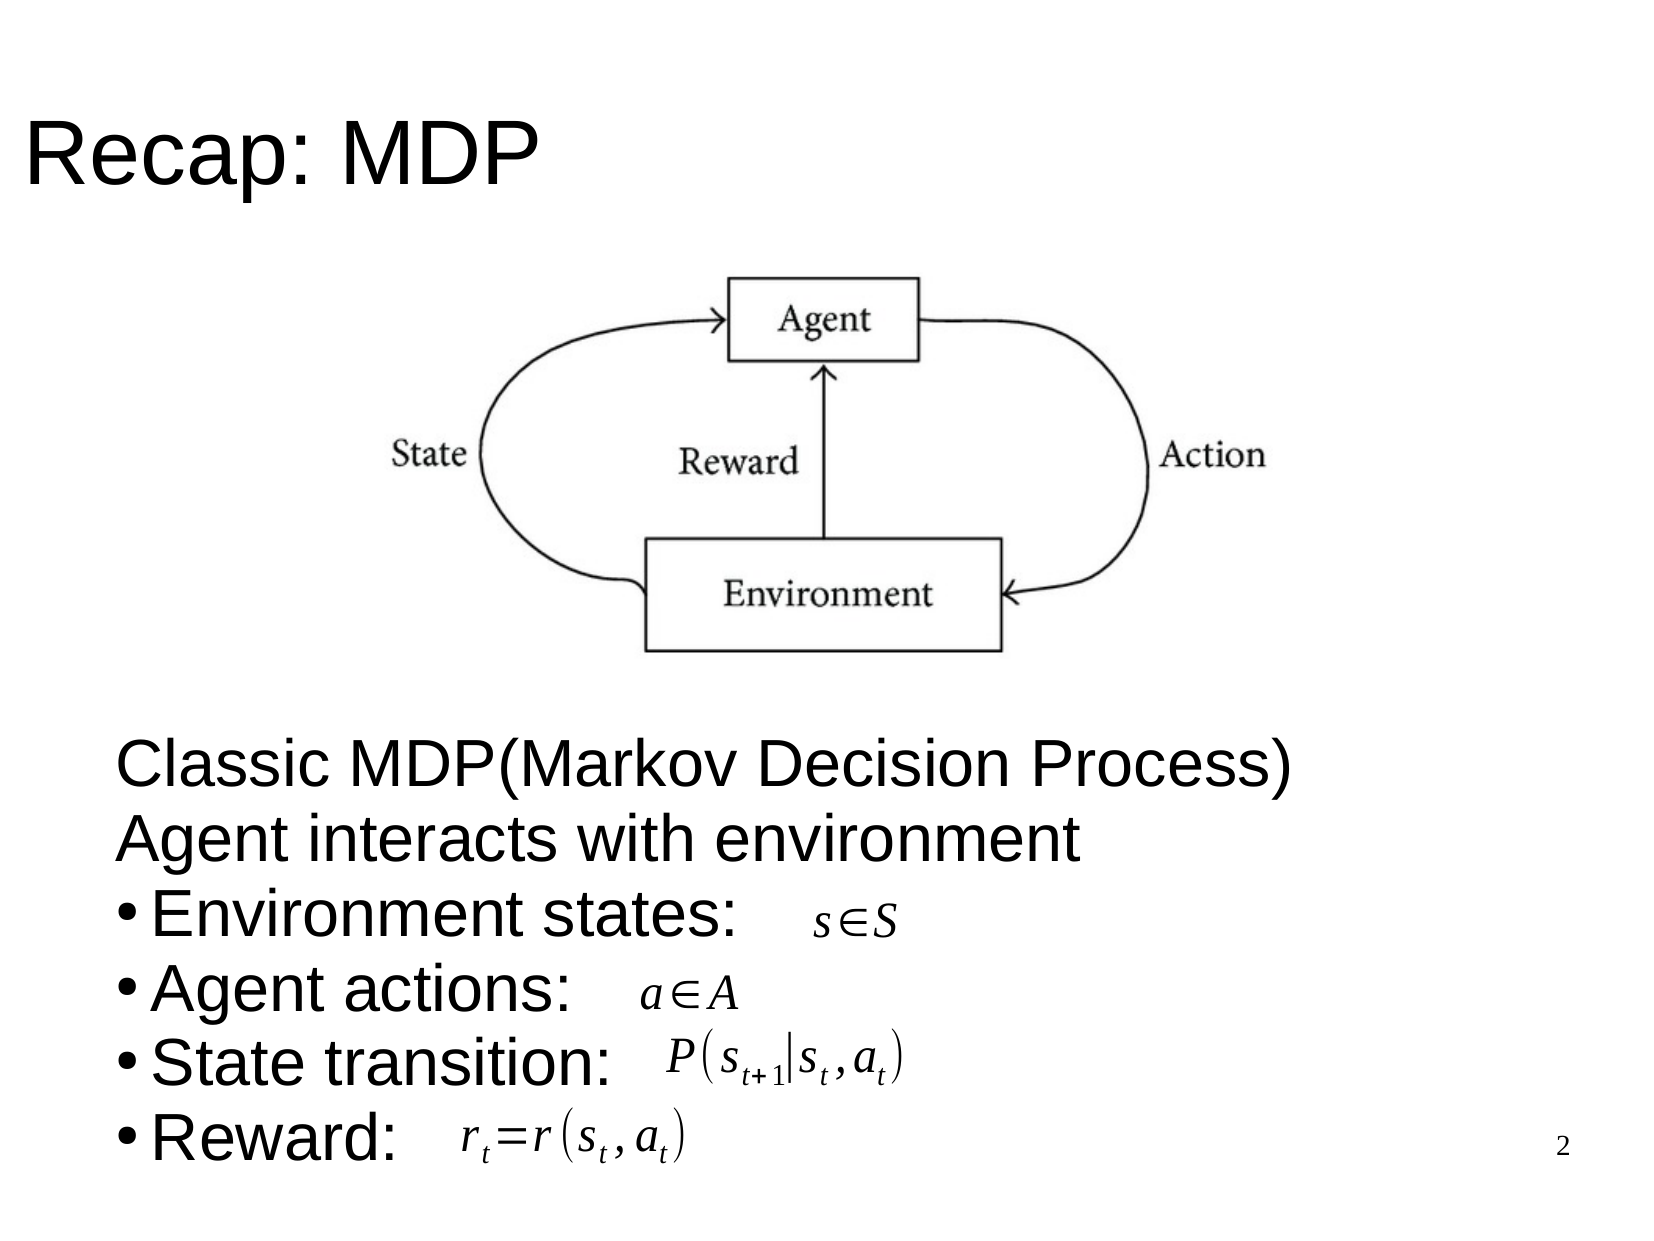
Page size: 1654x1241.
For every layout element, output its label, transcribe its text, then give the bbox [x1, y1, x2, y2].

chart [651, 1024, 919, 1091]
picture [360, 246, 1298, 684]
text_box Classic MDP(Markov Decision Process) Agent interacts with environment Environment states: Agent actions: State transition: Reward: [79, 726, 1501, 1175]
chart [448, 1103, 700, 1170]
title Recap: MDP [23, 49, 1512, 257]
